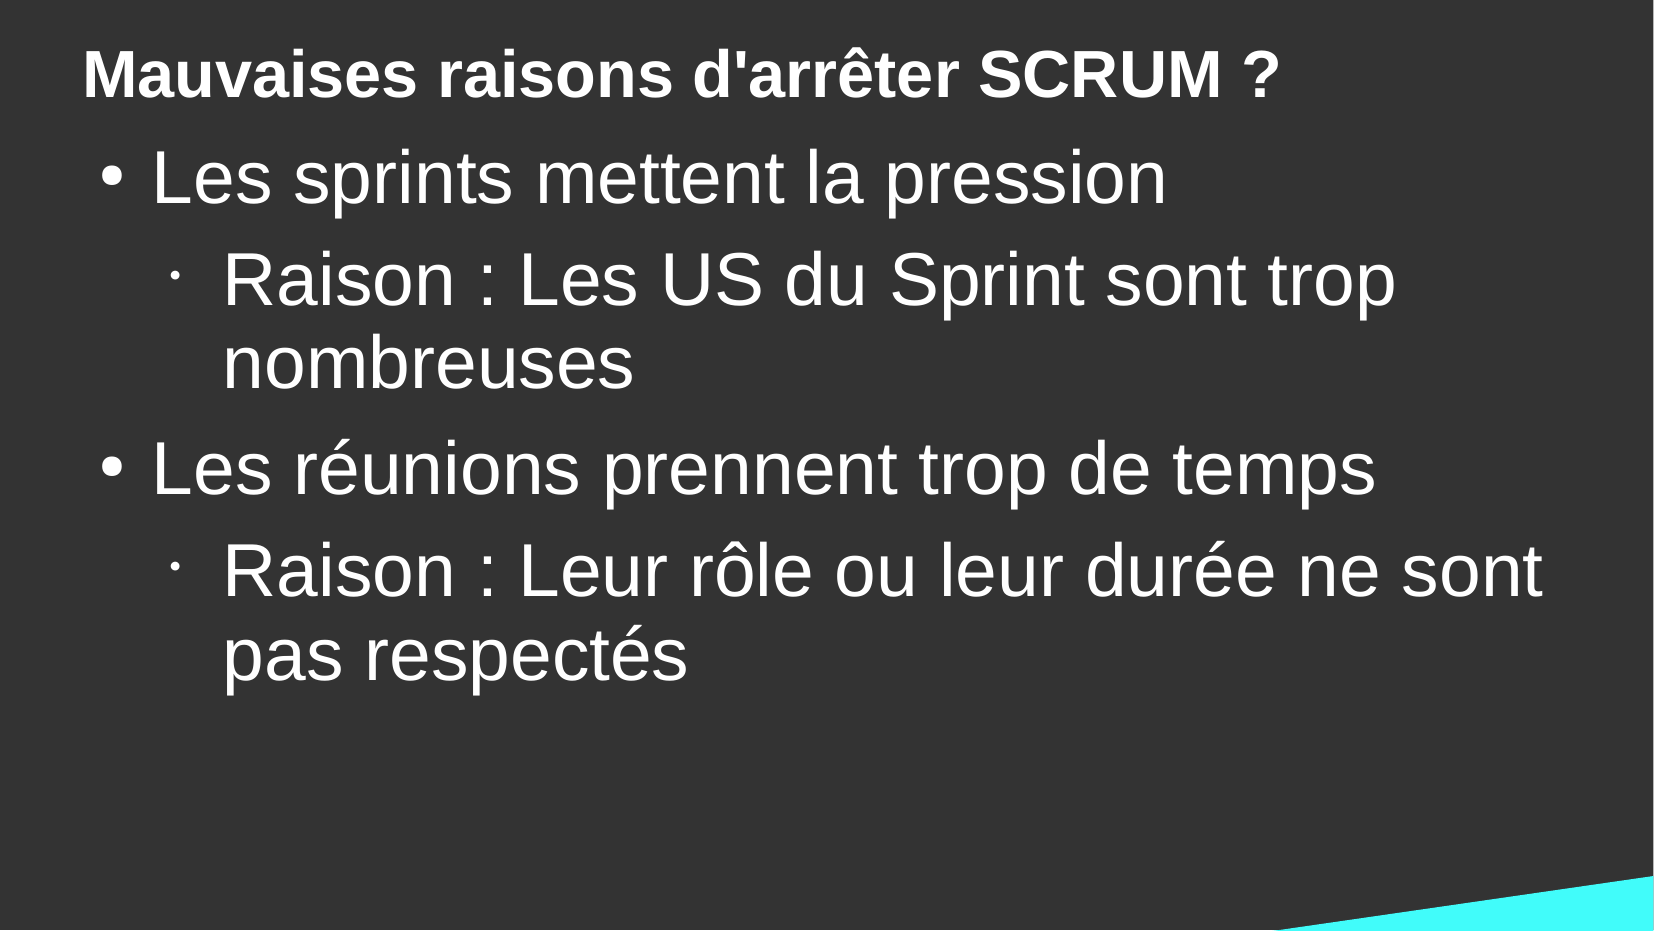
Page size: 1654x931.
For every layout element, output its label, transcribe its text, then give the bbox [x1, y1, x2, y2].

list Les sprints mettent la pression Raison : Les US du Sprint sont trop nombreuses Les réunions prennent trop de temps Raison : Leur rôle ou leur durée ne sont pas respectés [80, 135, 1620, 777]
text_box [1272, 875, 1654, 931]
title Mauvaises raisons d'arrêter SCRUM ? [82, 37, 1571, 122]
